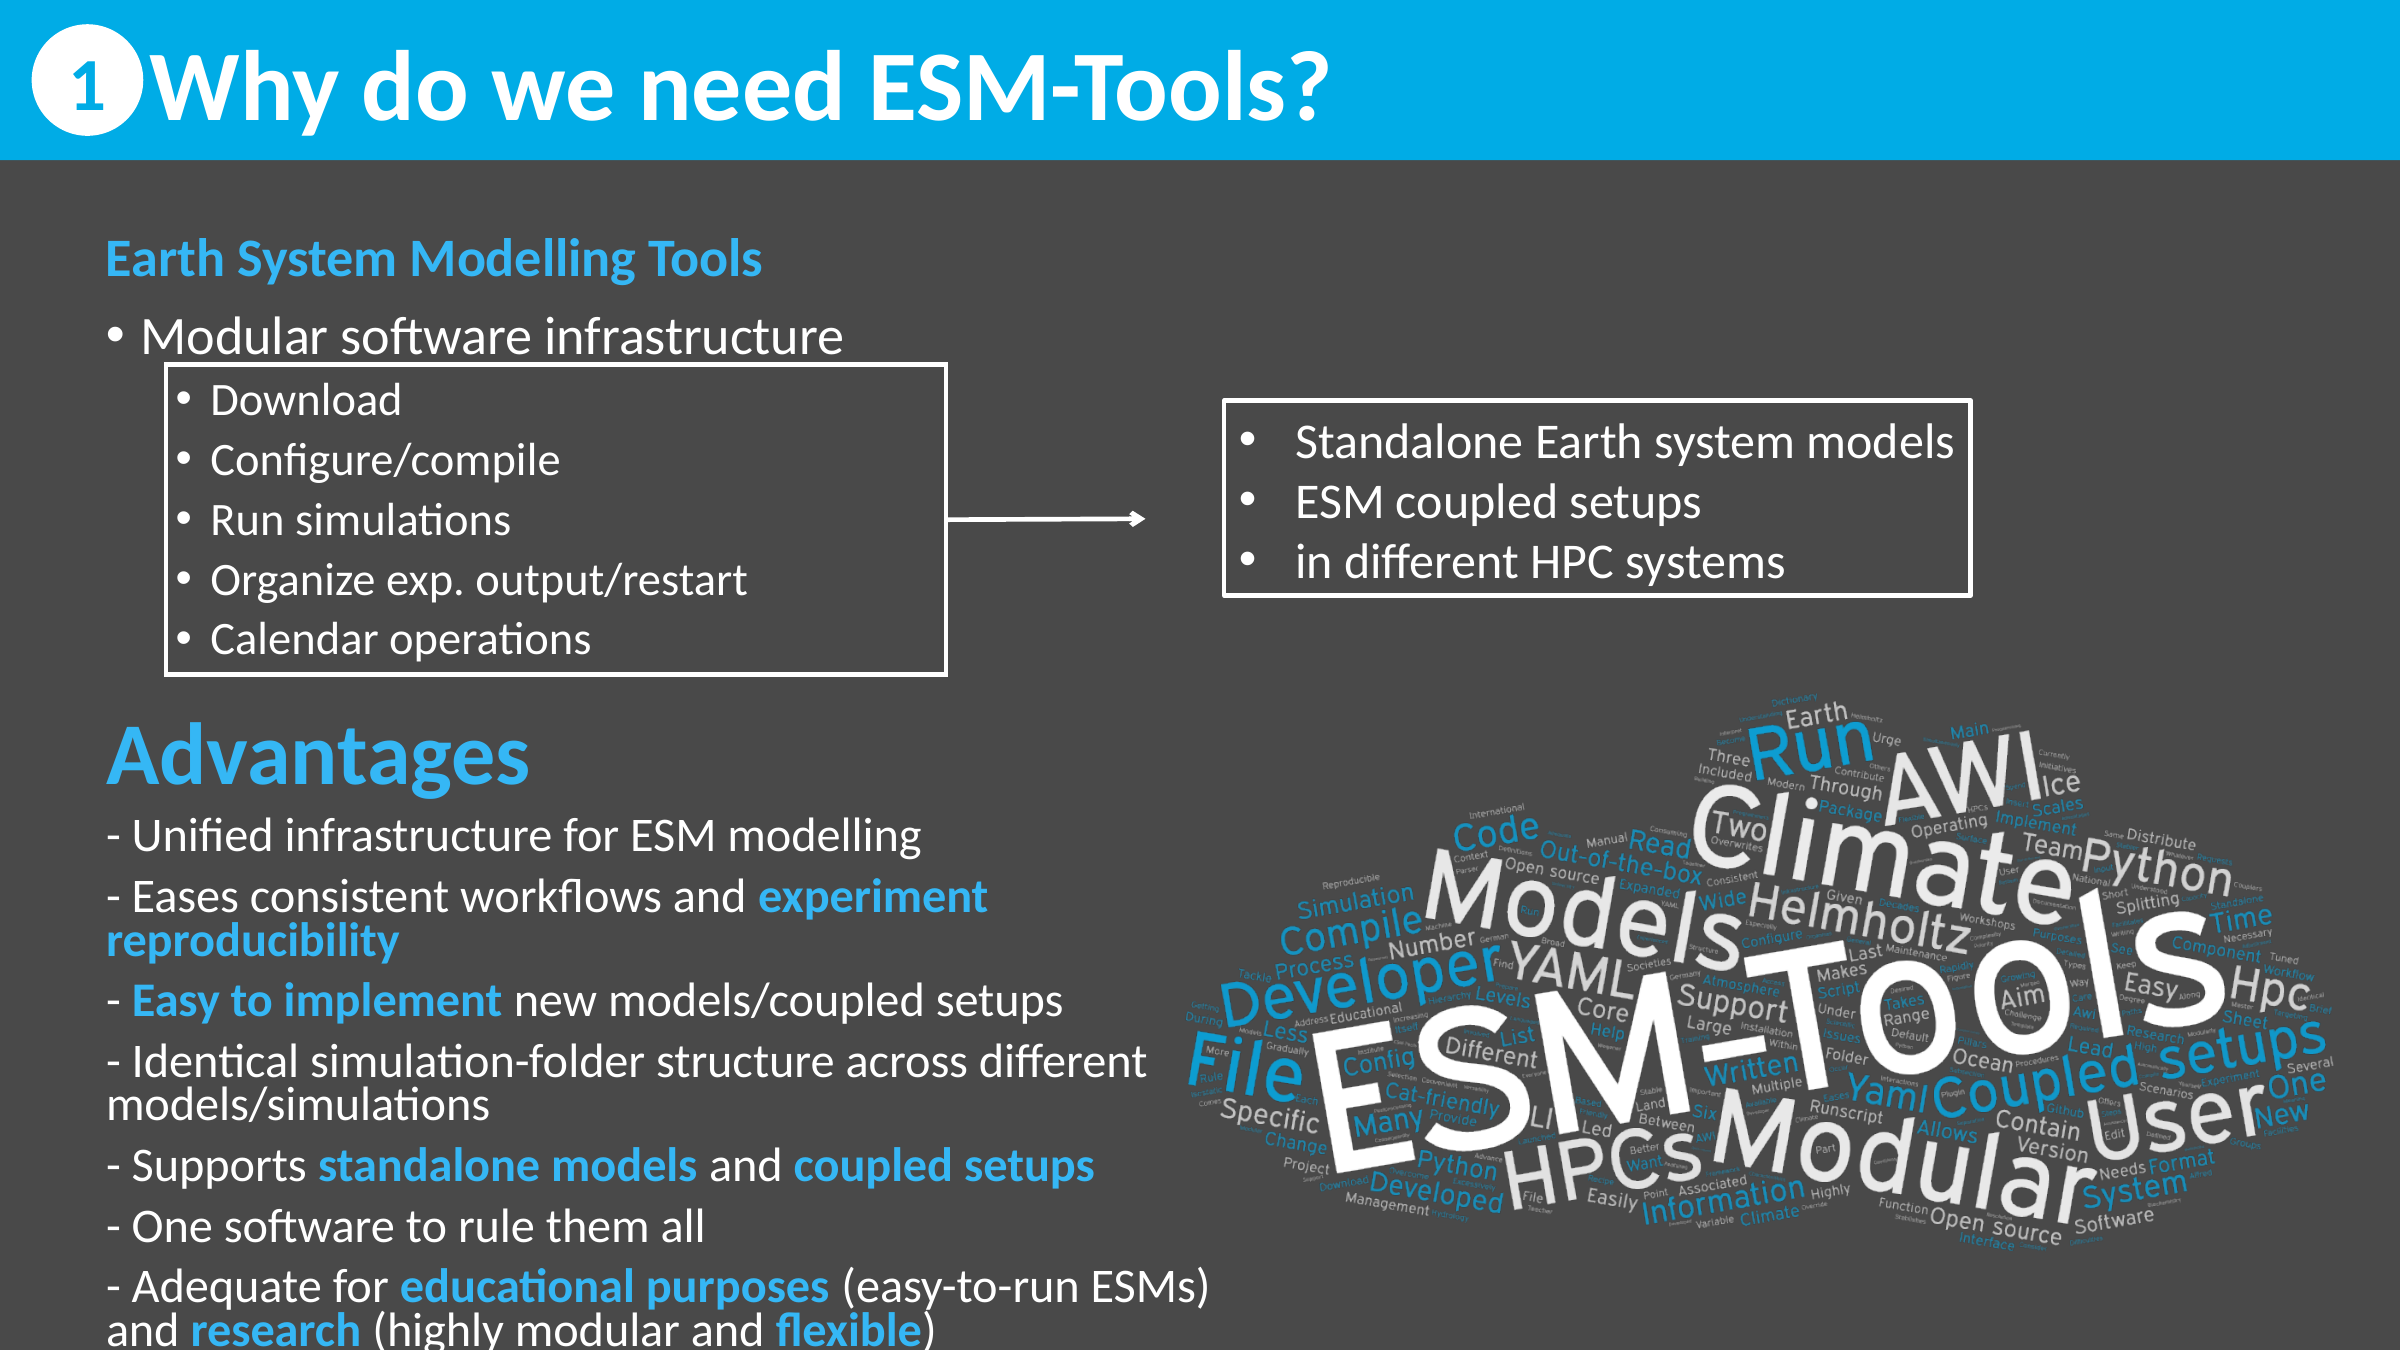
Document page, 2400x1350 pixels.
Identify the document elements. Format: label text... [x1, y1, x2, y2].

picture [1145, 677, 2370, 1269]
text_box Advantages - Unified infrastructure for ESM modelling - Eases consistent workflows and experiment reproducibility - Easy to implement new models/coupled setups - Identical simulation-folder structure across different models/simulations - Supports standalone models and coupled setups - One software to rule them all - Adequate for educational purposes (easy-to-run ESMs) and research (highly modular and flexible) [91, 713, 1258, 1350]
text_box Why do we need ESM-Tools? [0, 0, 2400, 161]
text_box 1 [31, 24, 144, 136]
text_box Earth System Modelling Tools Modular software infrastructure Download Configure/compile Run simulations Organize exp. output/restart Calendar operations [168, 367, 944, 672]
text_box Standalone Earth system models ESM coupled setups in different HPC systems [1224, 400, 1971, 596]
text_box Earth System Modelling Tools Modular software infrastructure Download Configure/compile Run simulations Organize exp. output/restart Calendar operations [91, 222, 2161, 675]
